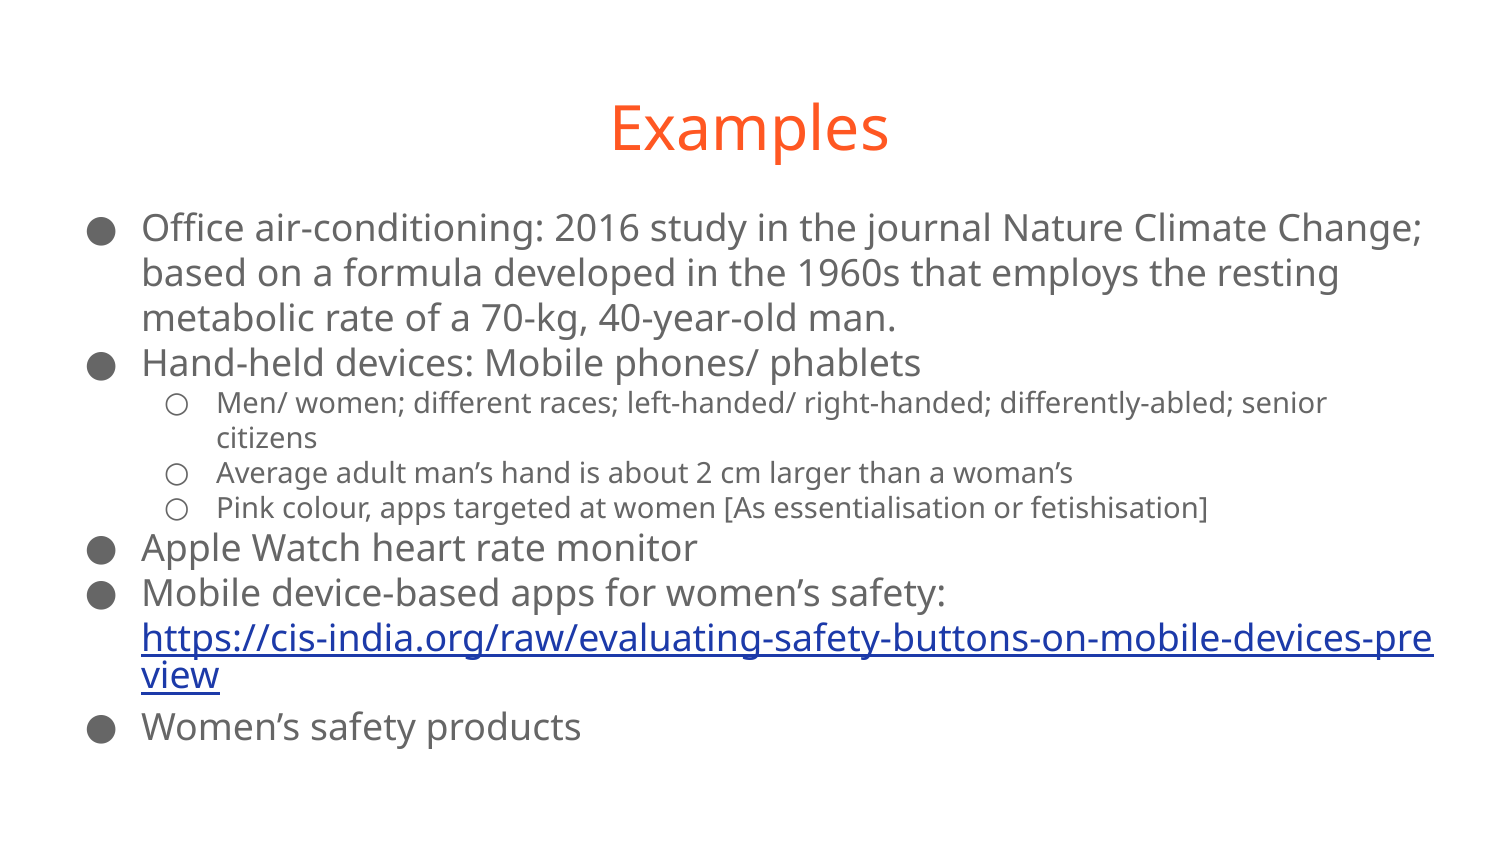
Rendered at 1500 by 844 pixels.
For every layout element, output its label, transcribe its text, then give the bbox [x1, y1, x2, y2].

title Examples [51, 72, 1449, 167]
list Office air-conditioning: 2016 study in the journal Nature Climate Change; based on a formula developed in the 1960s that employs the resting metabolic rate of a 70-kg, 40-year-old man. Hand-held devices: Mobile phones/ phablets Men/ women; different races; left-handed/ right-handed; differently-abled; senior citizens Average adult man’s hand is about 2 cm larger than a woman’s Pink colour, apps targeted at women [As essentialisation or fetishisation] Apple Watch heart rate monitor Mobile device-based apps for women’s safety: https://cis-india.org/raw/evaluating-safety-buttons-on-mobile-devices-preview Women’s safety products [51, 189, 1449, 750]
